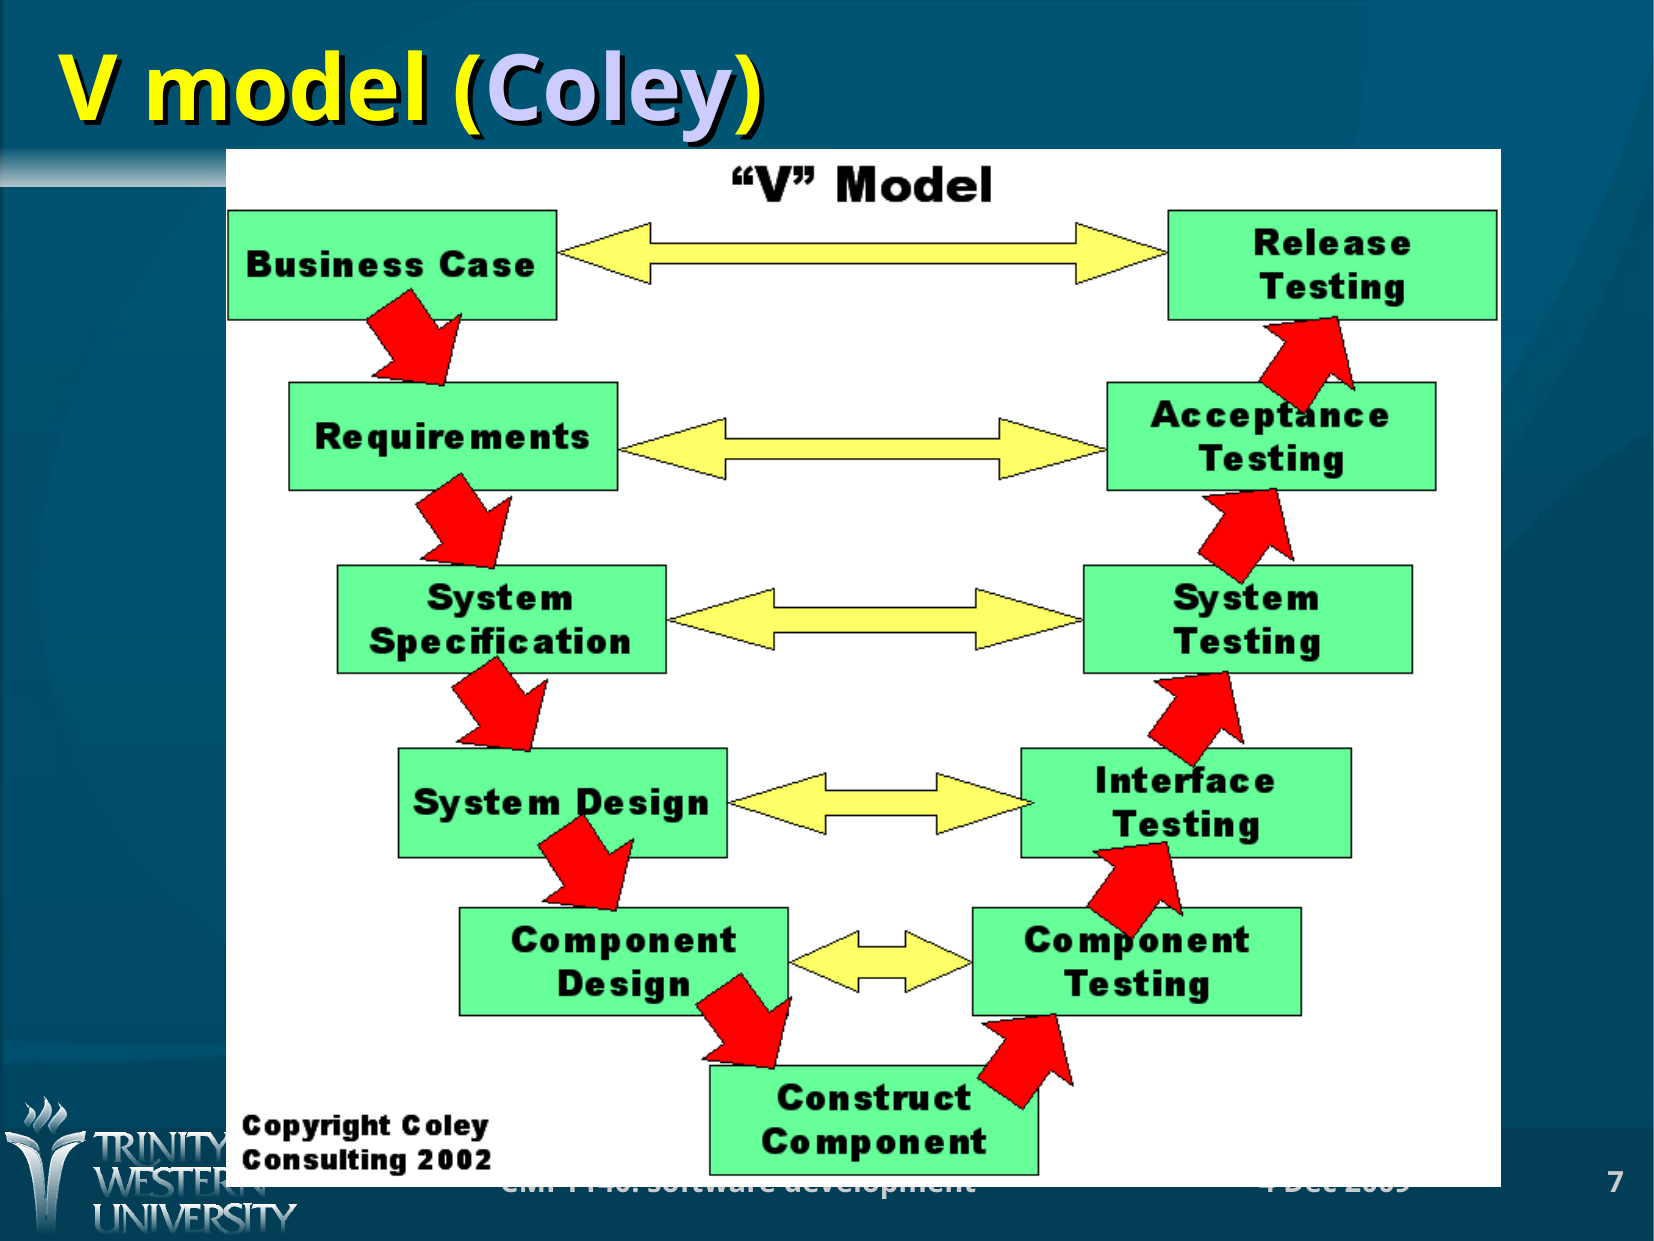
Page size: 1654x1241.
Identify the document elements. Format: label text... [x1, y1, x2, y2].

picture [0, 149, 1500, 1188]
picture [38, 1227, 54, 1232]
title V model (Coley) [59, 19, 1595, 148]
